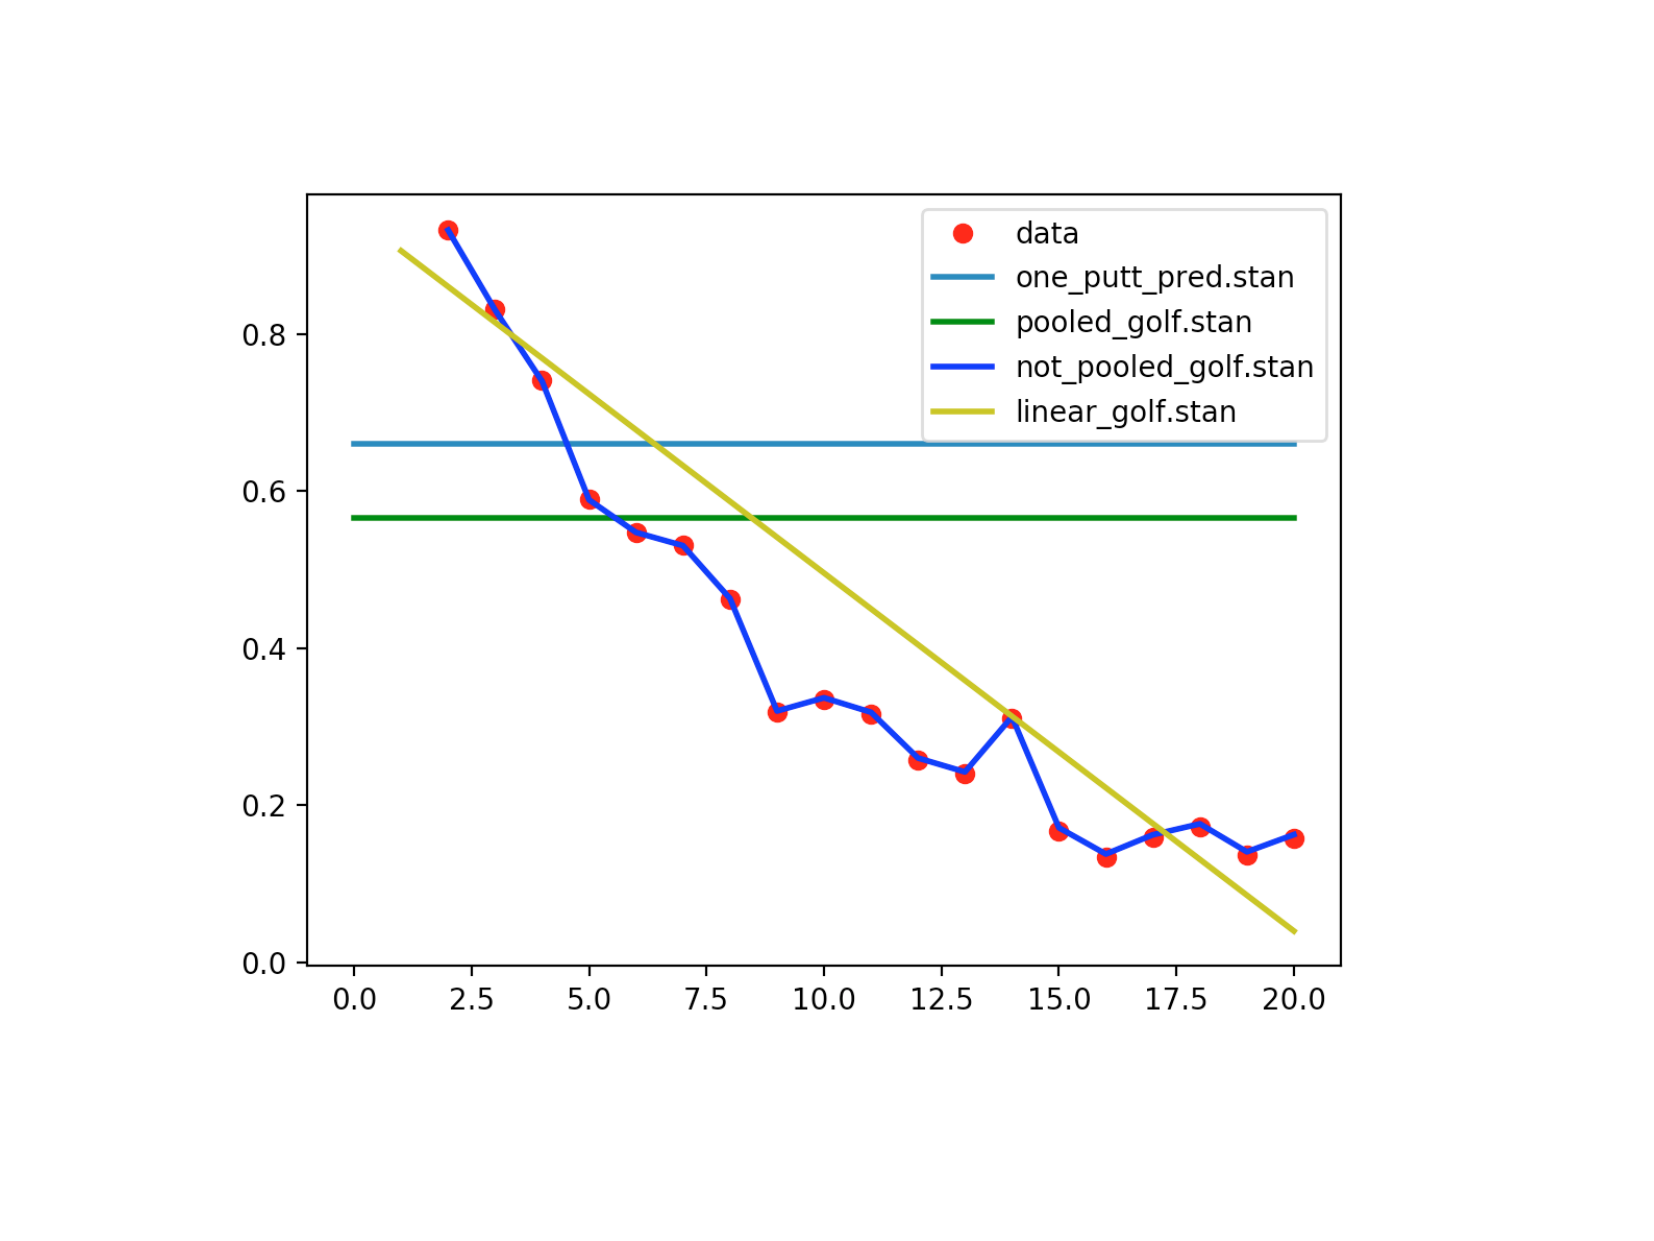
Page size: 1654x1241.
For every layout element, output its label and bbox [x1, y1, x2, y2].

picture [180, 89, 1418, 1045]
